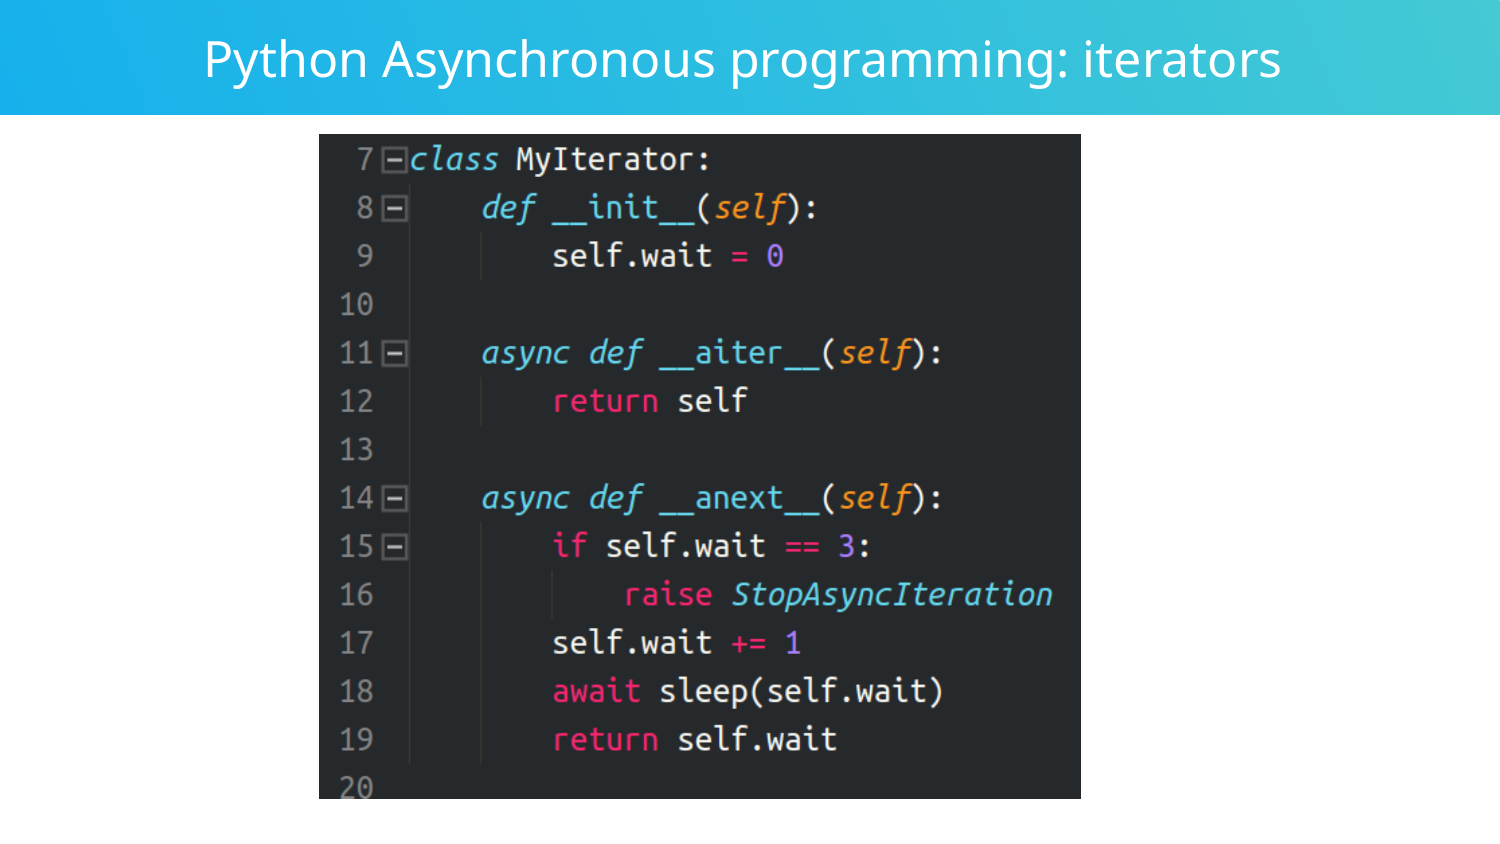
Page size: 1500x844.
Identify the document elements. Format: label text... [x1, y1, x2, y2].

text_box Python Asynchronous programming: iterators [0, 0, 1500, 115]
picture [319, 134, 1081, 799]
